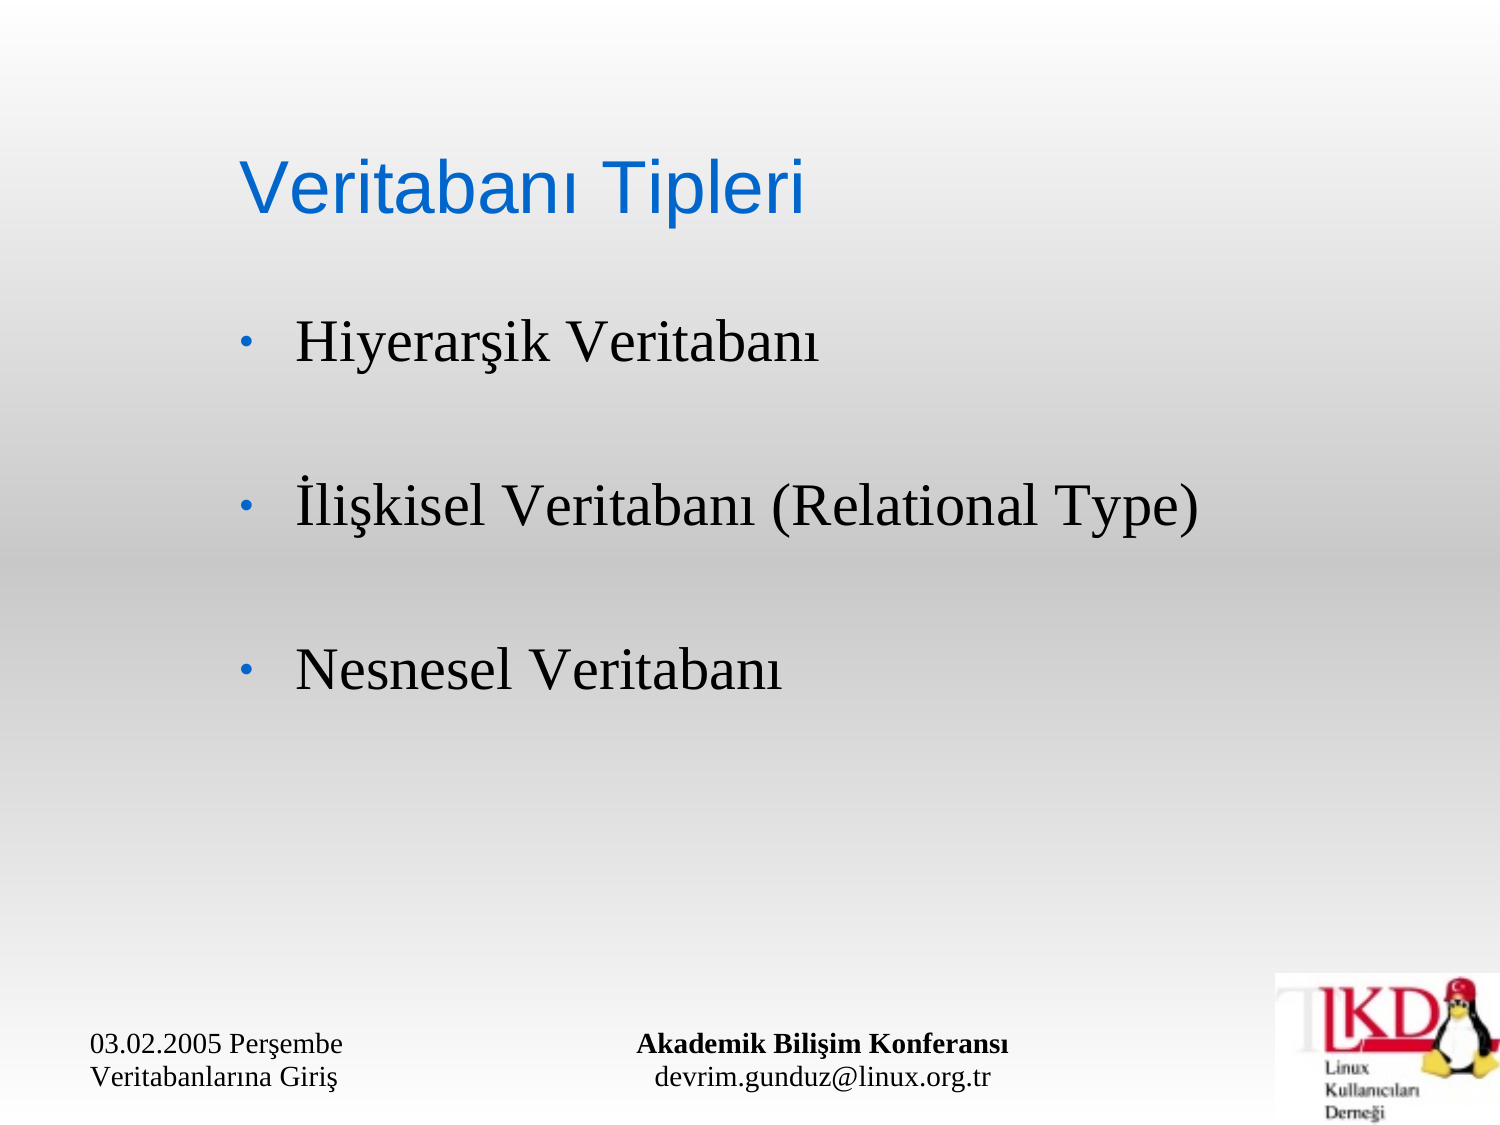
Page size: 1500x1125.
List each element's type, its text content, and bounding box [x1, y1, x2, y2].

title Veritabanı Tipleri [224, 49, 1425, 237]
list Hiyerarşik Veritabanı İlişkisel Veritabanı (Relational Type) Nesnesel Veritabanı [224, 299, 1425, 975]
picture [1275, 973, 1500, 1125]
